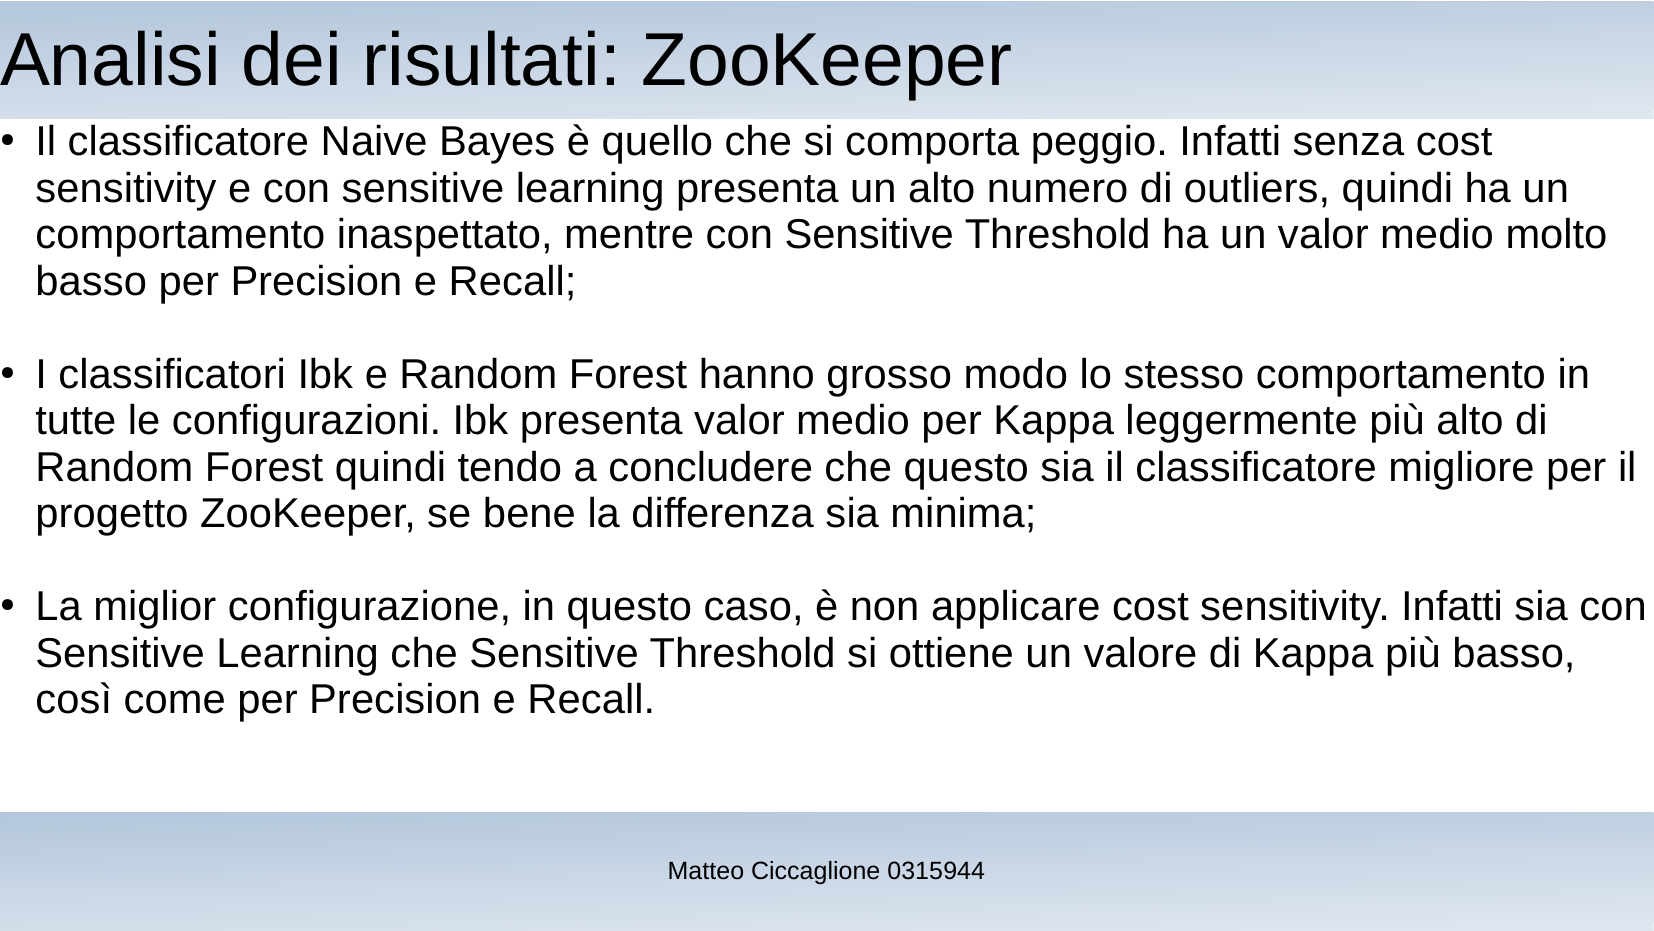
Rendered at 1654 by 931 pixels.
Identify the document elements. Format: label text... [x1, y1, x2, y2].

title Matteo Ciccaglione 0315944 [0, 812, 1654, 931]
subtitle Il classificatore Naive Bayes è quello che si comporta peggio. Infatti senza cost sensitivity e con sensitive learning presenta un alto numero di outliers, quindi ha un comportamento inaspettato, mentre con Sensitive Threshold ha un valor medio molto basso per Precision e Recall; I classificatori Ibk e Random Forest hanno grosso modo lo stesso comportamento in tutte le configurazioni. Ibk presenta valor medio per Kappa leggermente più alto di Random Forest quindi tendo a concludere che questo sia il classificatore migliore per il progetto ZooKeeper, se bene la differenza sia minima; La miglior configurazione, in questo caso, è non applicare cost sensitivity. Infatti sia con Sensitive Learning che Sensitive Threshold si ottiene un valore di Kappa più basso, così come per Precision e Recall. [0, 119, 1654, 812]
title Analisi dei risultati: ZooKeeper [0, 1, 1654, 119]
